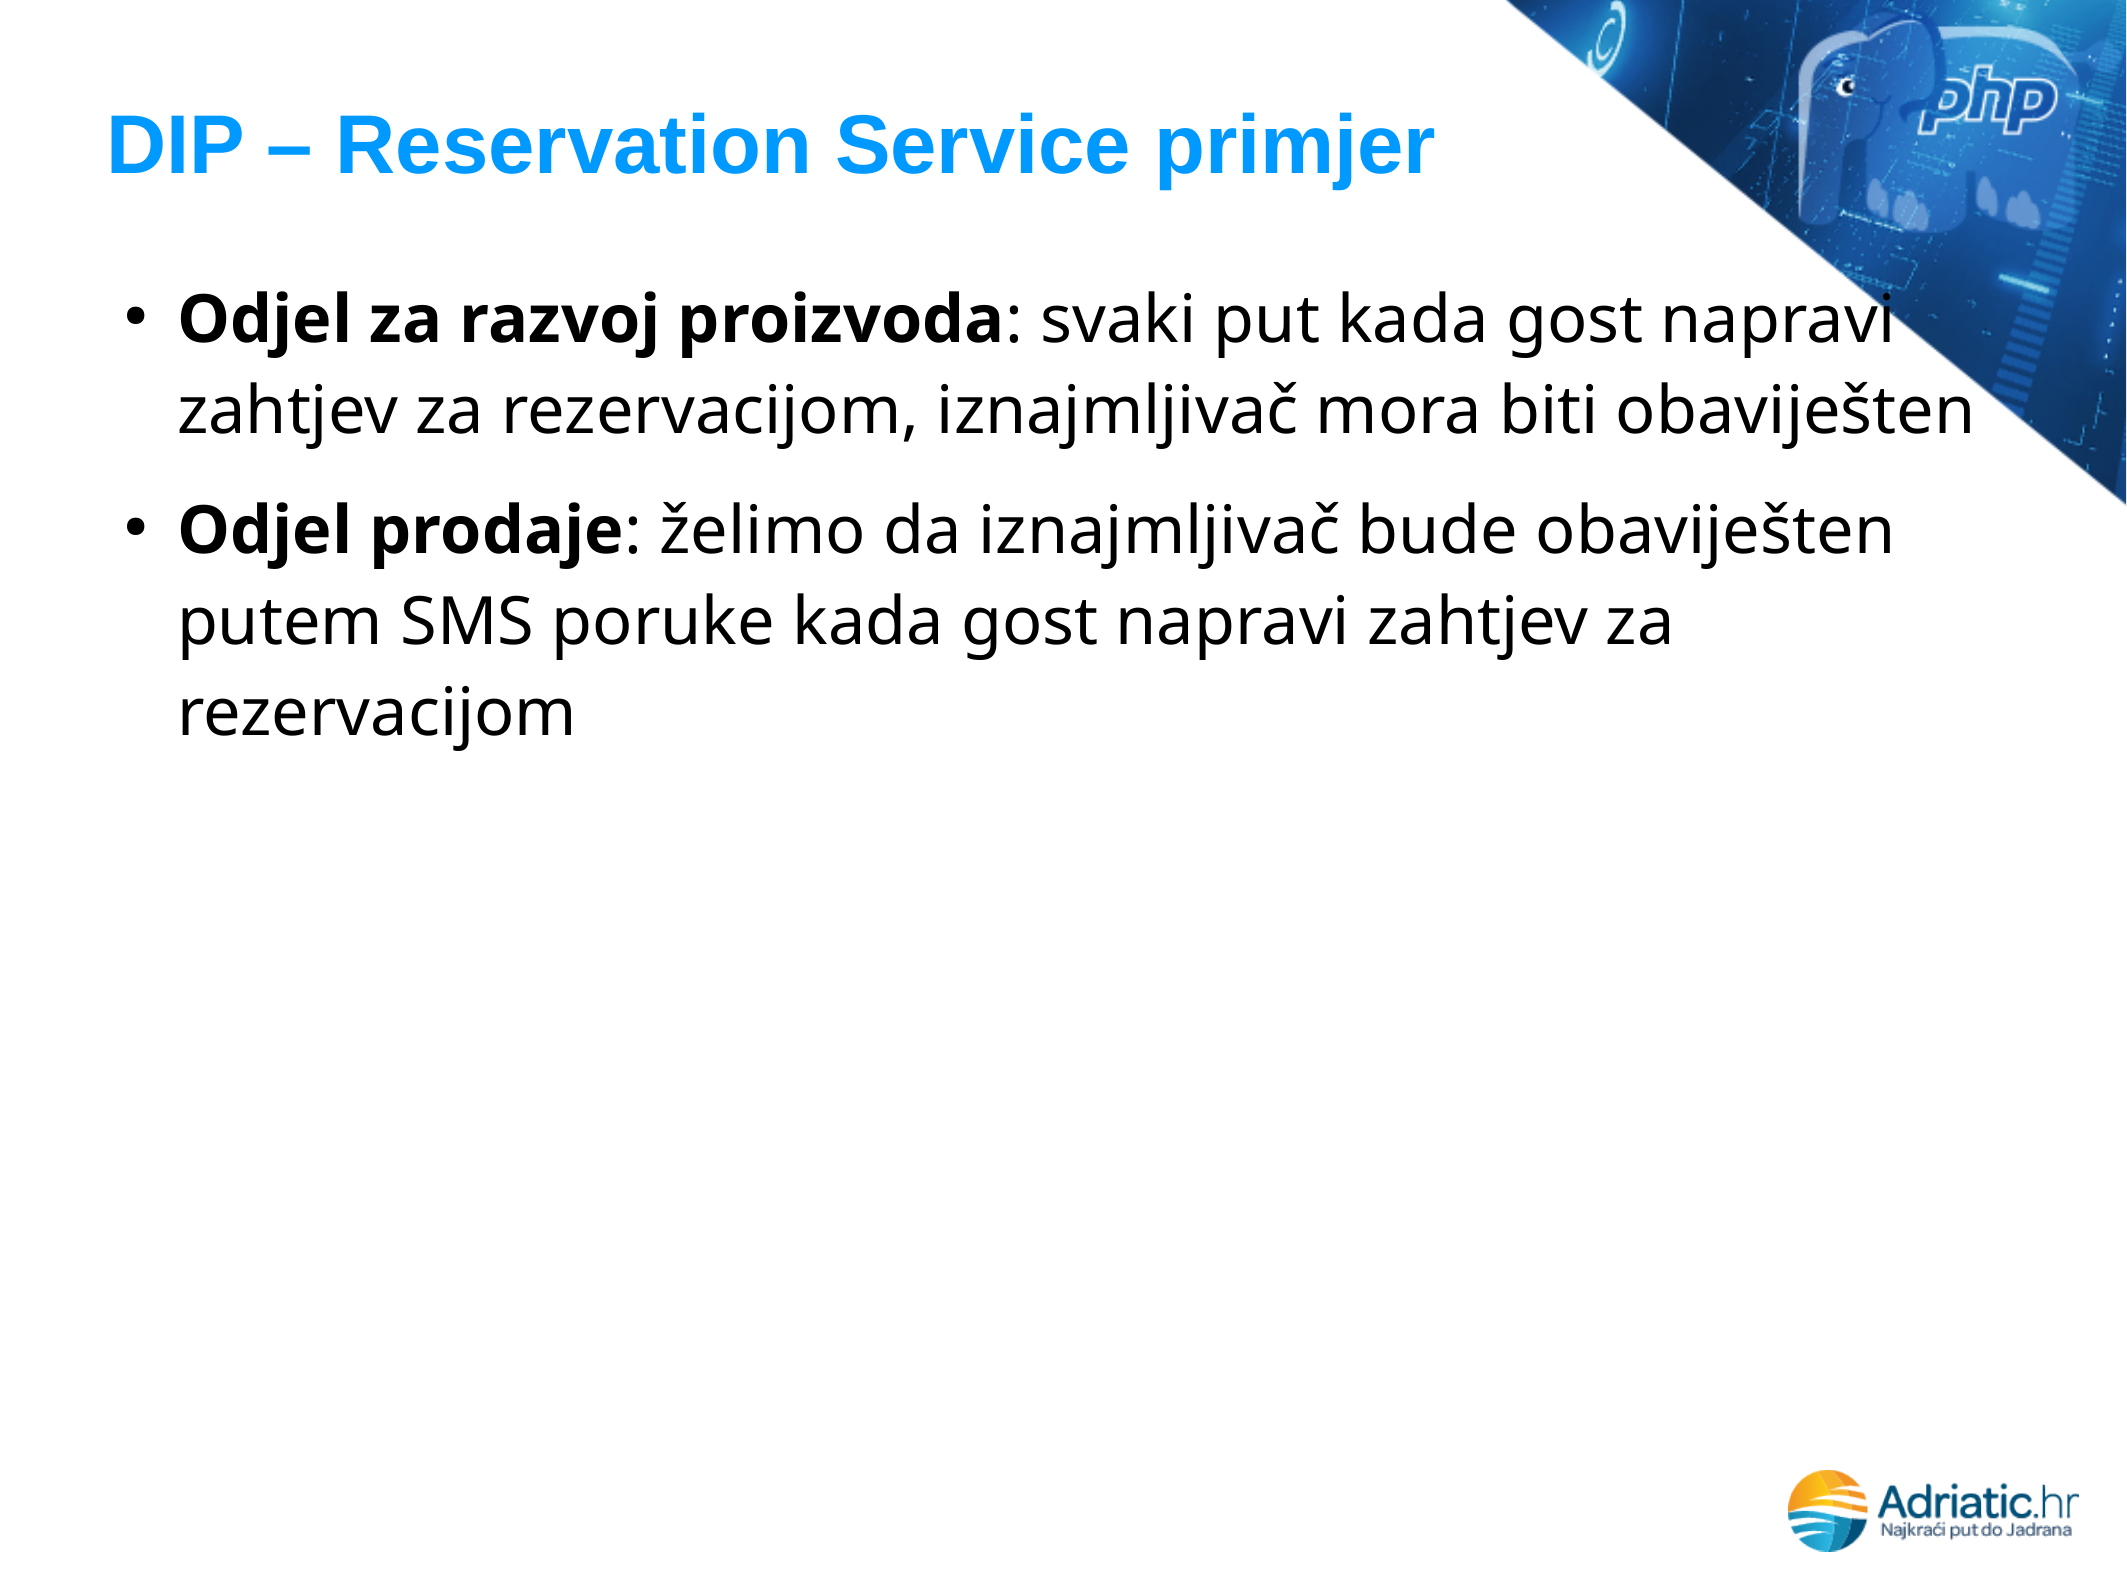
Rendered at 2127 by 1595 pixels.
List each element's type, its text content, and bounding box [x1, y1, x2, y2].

picture [1788, 1470, 2079, 1552]
picture [1505, 0, 2127, 625]
title DIP – Reservation Service primjer [106, 70, 1630, 219]
list Odjel za razvoj proizvoda: svaki put kada gost napravi zahtjev za rezervacijom, iznajmljivač mora biti obaviješten Odjel prodaje: želimo da iznajmljivač bude obaviješten putem SMS poruke kada gost napravi zahtjev za rezervacijom [106, 271, 2020, 1453]
